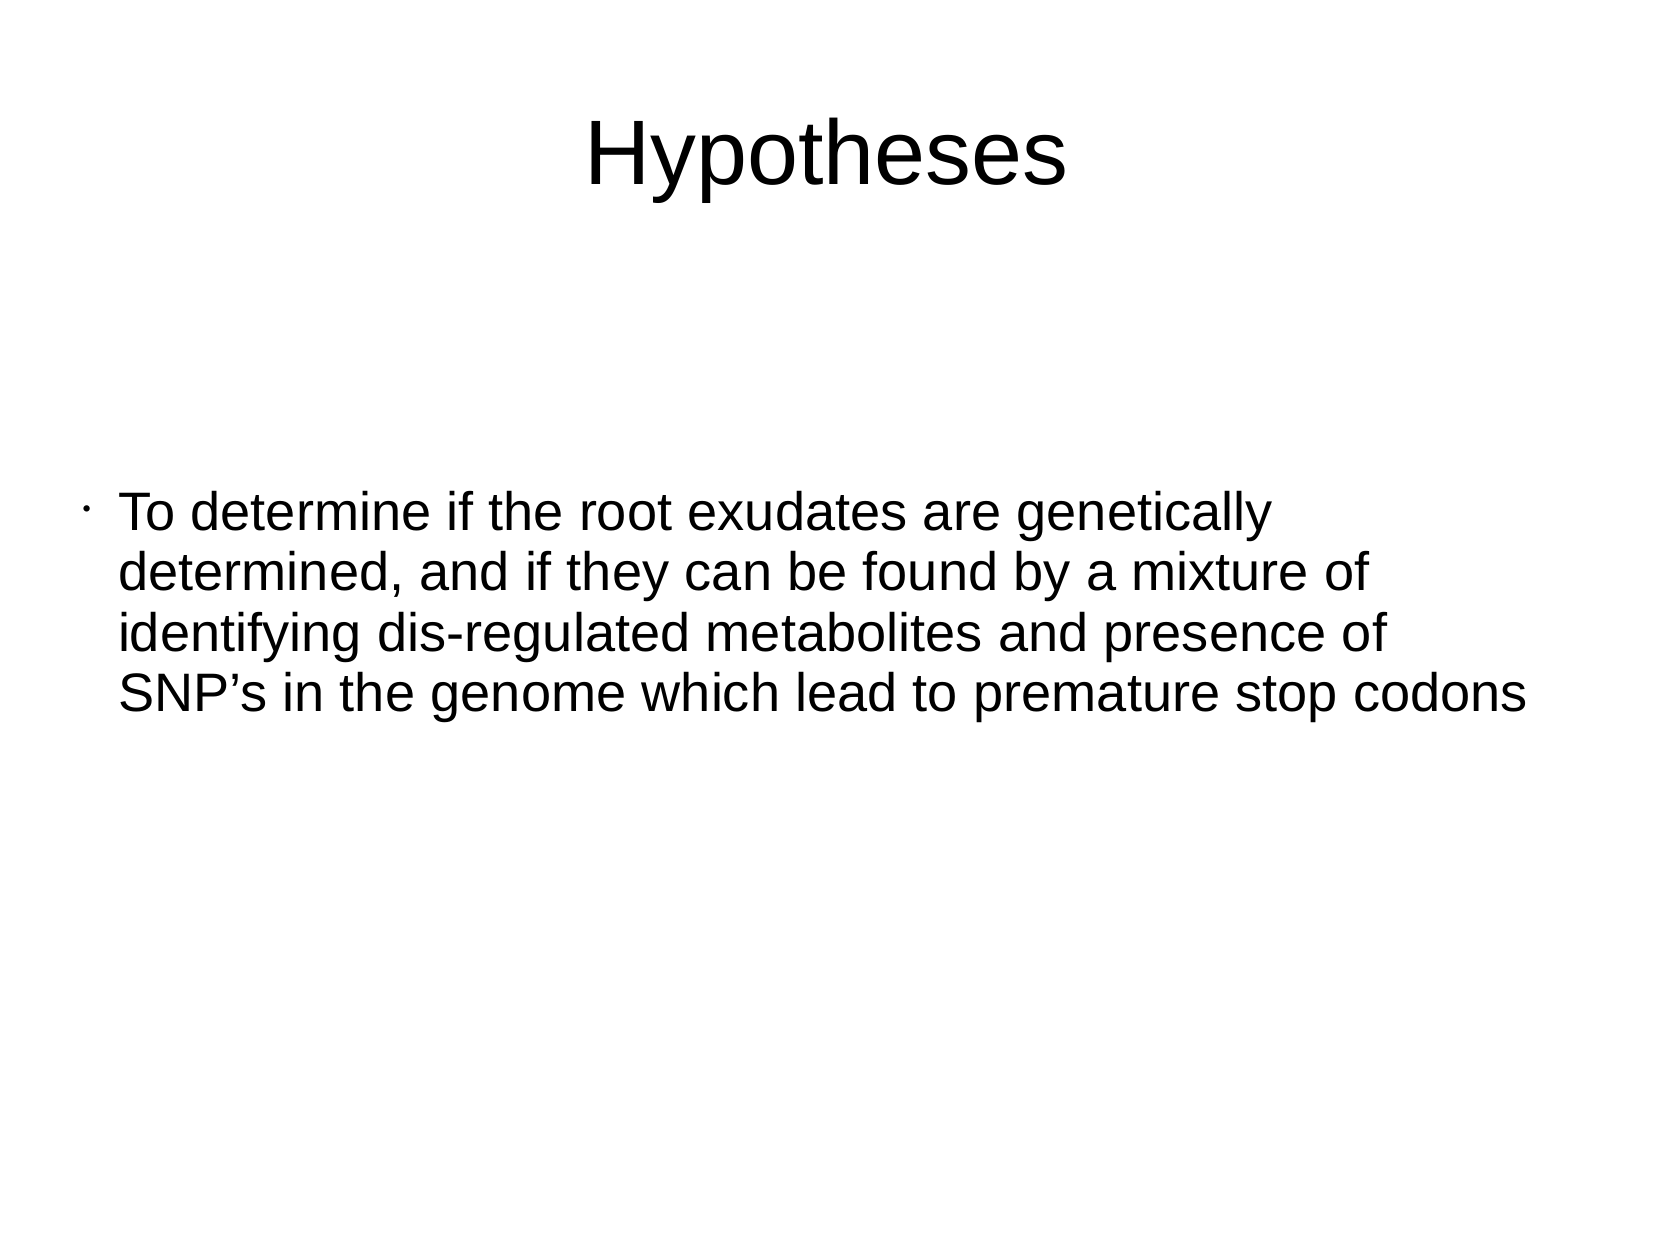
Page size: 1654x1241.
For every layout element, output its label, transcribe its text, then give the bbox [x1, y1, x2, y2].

title Hypotheses [82, 49, 1571, 257]
subtitle To determine if the root exudates are genetically determined, and if they can be found by a mixture of identifying dis-regulated metabolites and presence of SNP’s in the genome which lead to premature stop codons [82, 253, 1536, 951]
